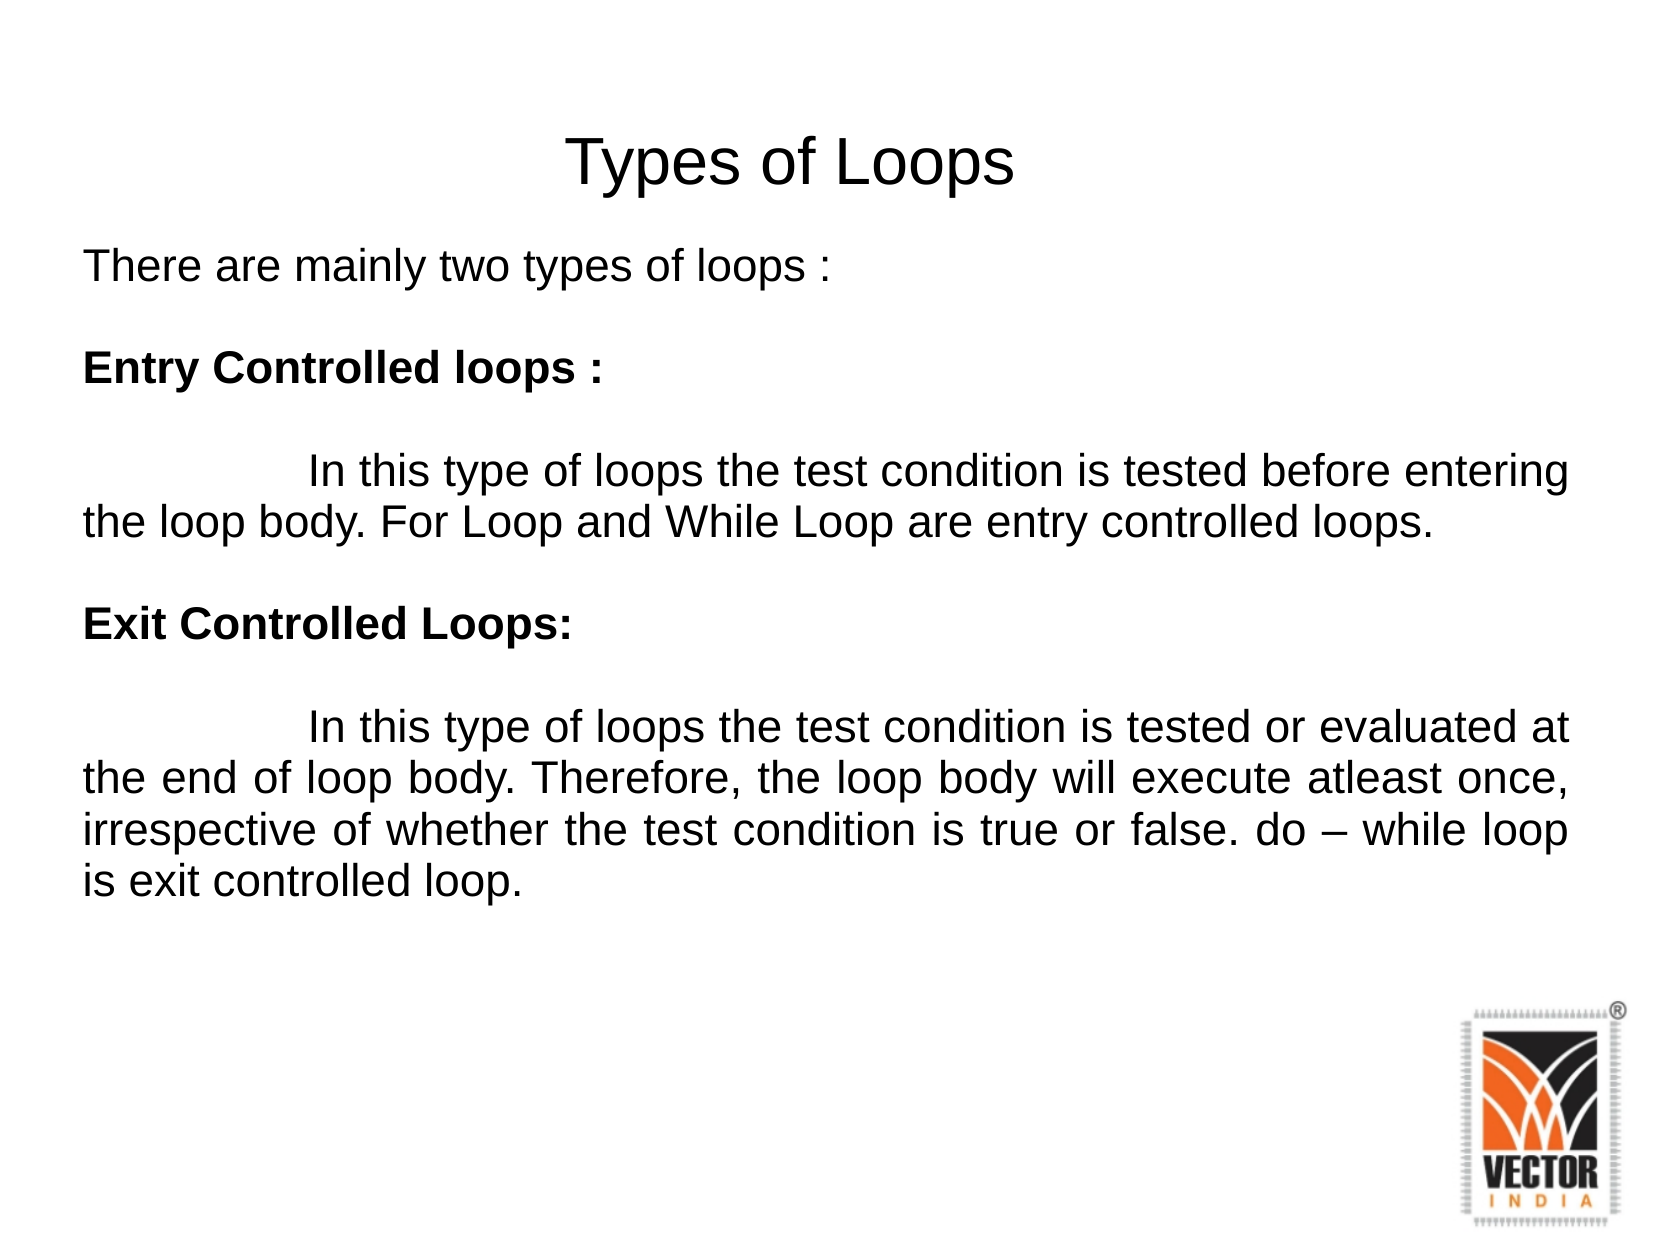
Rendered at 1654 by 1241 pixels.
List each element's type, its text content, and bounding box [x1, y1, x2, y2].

picture [1432, 996, 1654, 1237]
subtitle There are mainly two types of loops : Entry Controlled loops : In this type of loops the test condition is tested before entering the loop body. For Loop and While Loop are entry controlled loops. Exit Controlled Loops: In this type of loops the test condition is tested or evaluated at the end of loop body. Therefore, the loop body will execute atleast once, irrespective of whether the test condition is true or false. do – while loop is exit controlled loop. [82, 0, 1571, 1241]
text_box [330, 285, 1458, 1096]
